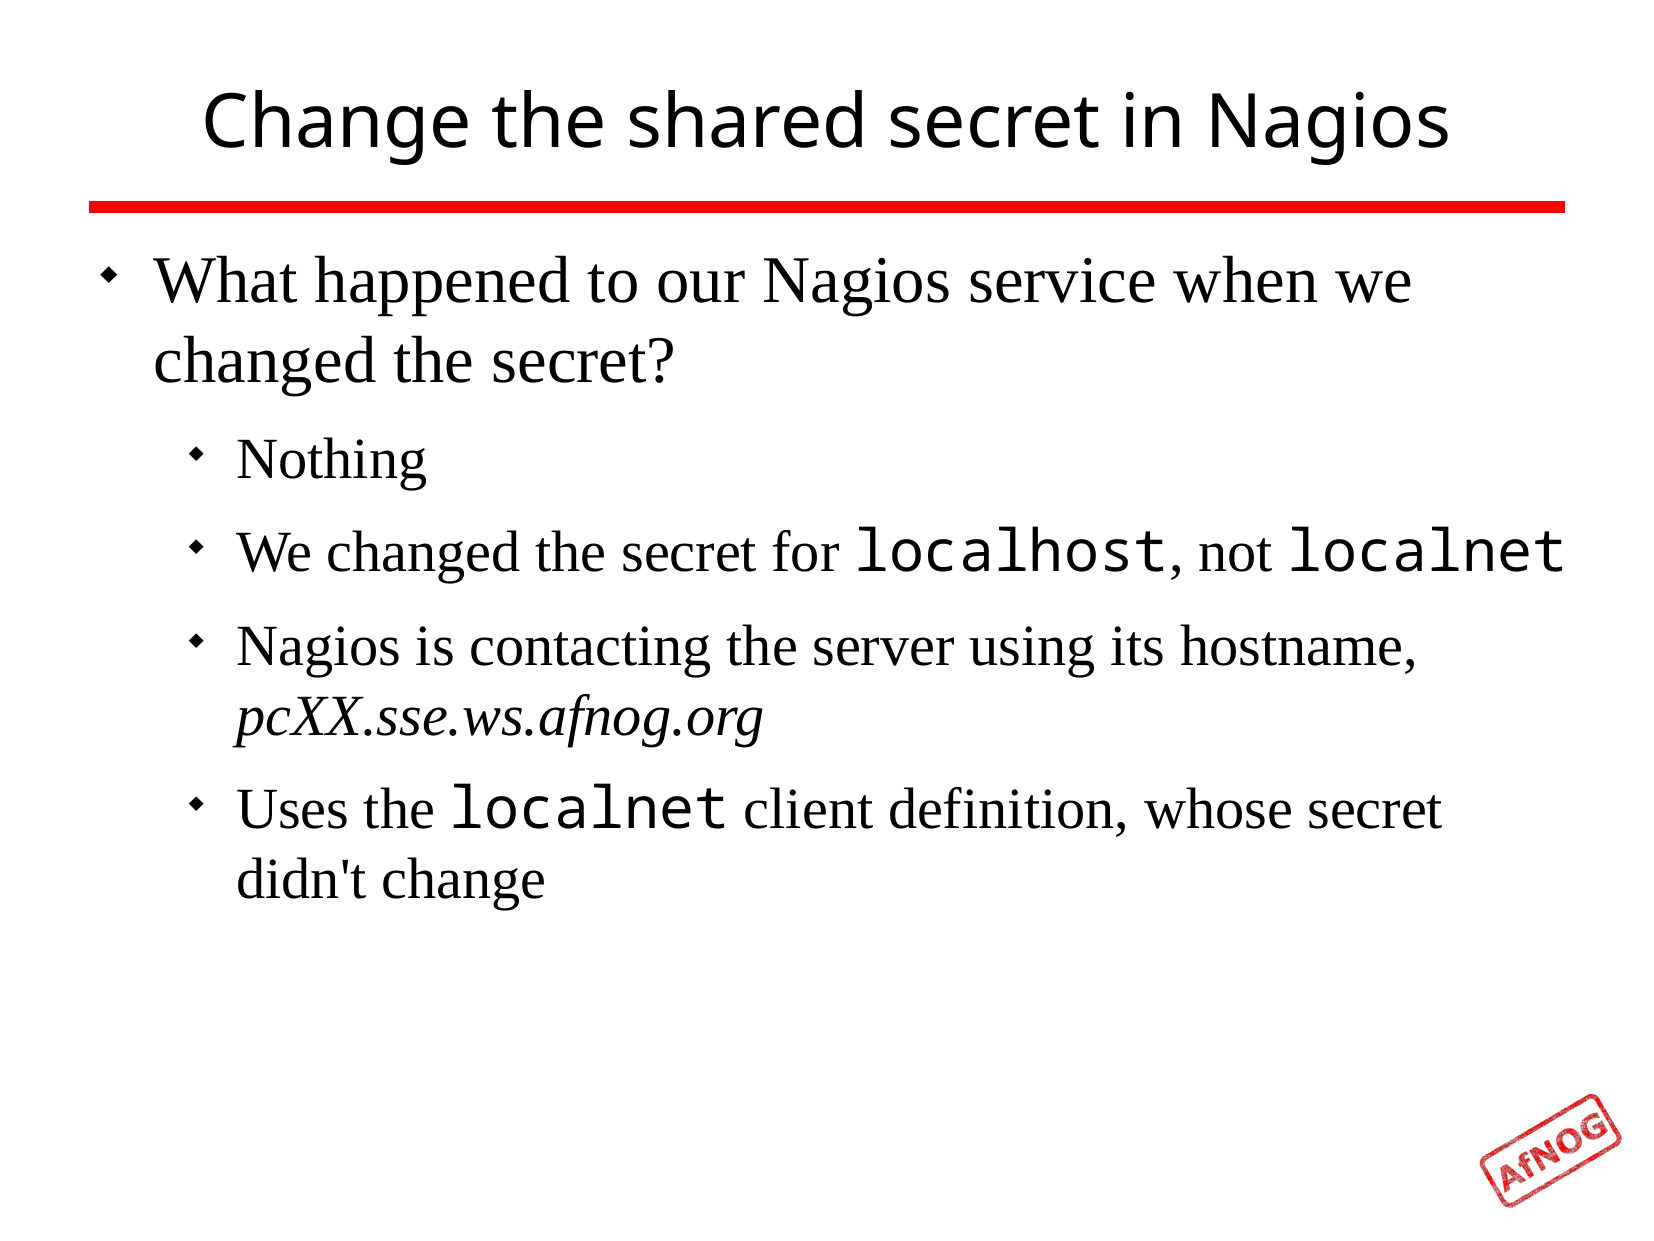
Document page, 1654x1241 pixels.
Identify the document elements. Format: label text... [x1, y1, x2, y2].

title Change the shared secret in Nagios [82, 29, 1571, 207]
picture [1476, 1090, 1625, 1211]
list What happened to our Nagios service when we changed the secret? Nothing We changed the secret for localhost, not localnet Nagios is contacting the server using its hostname, pcXX.sse.ws.afnog.org Uses the localnet client definition, whose secret didn't change [82, 236, 1571, 1152]
